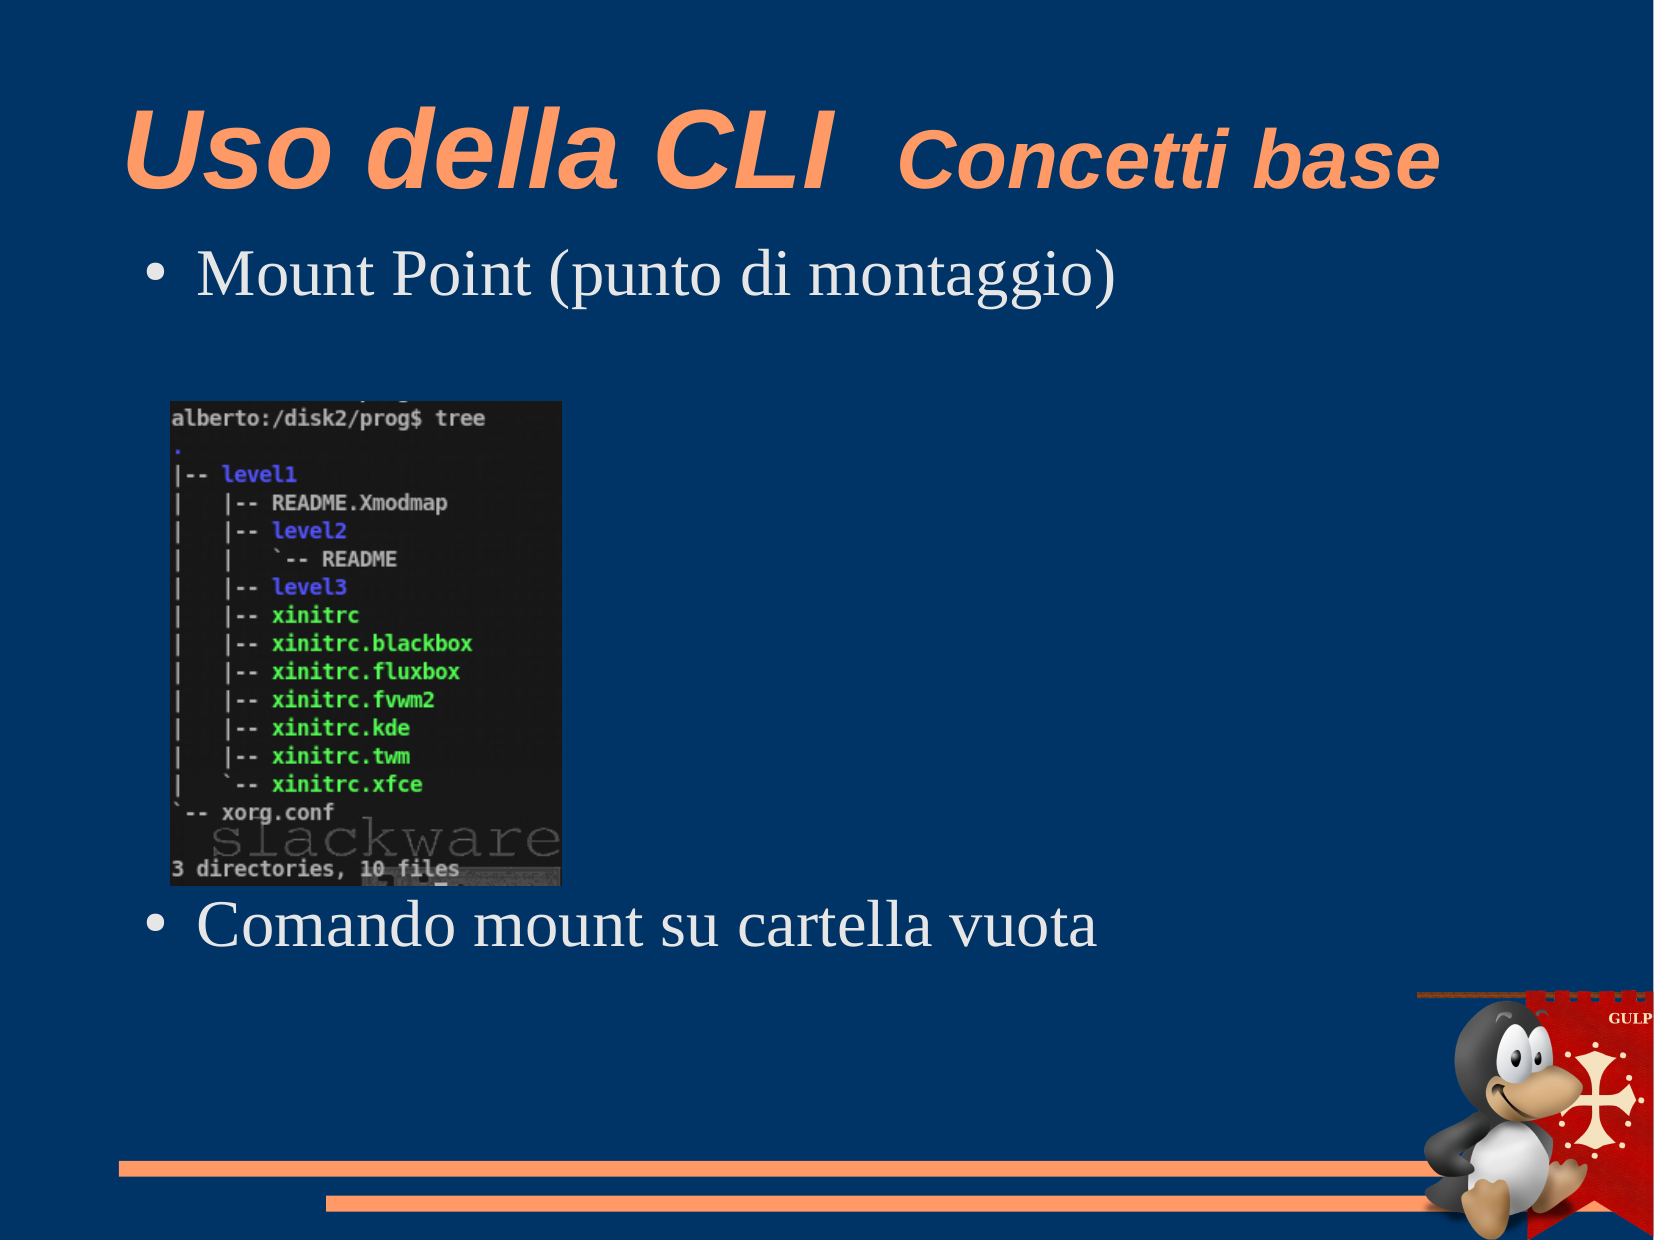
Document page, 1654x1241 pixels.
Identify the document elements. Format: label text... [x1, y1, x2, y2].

picture [170, 401, 562, 886]
picture [1417, 990, 1654, 1241]
list Mount Point (punto di montaggio) Comando mount su cartella vuota [125, 236, 1565, 1169]
title Uso della CLI Concetti base [121, 46, 1534, 254]
